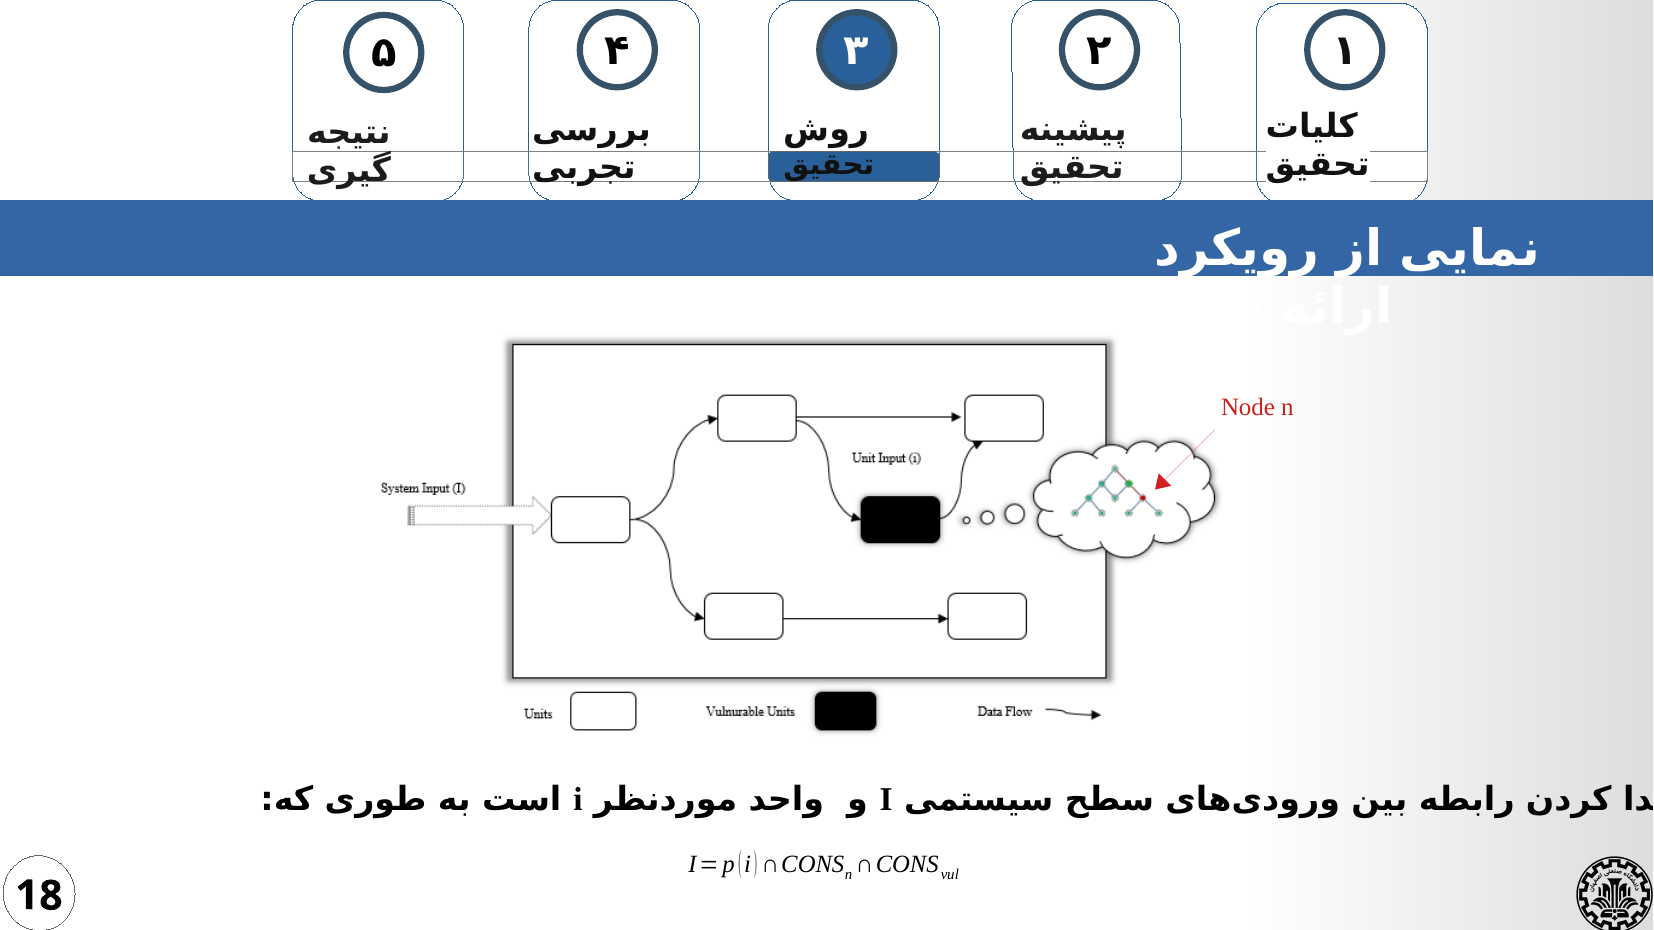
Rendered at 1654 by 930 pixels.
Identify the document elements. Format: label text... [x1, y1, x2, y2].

chart [686, 849, 961, 883]
text_box ۳ [819, 12, 895, 88]
text_box نتیجه گیری [292, 104, 488, 154]
text_box ۵ [346, 14, 422, 91]
text_box هدف ما پیدا کردن رابطه بین ورودی‌های سطح سیستمی I و واحد موردنظر i است به طوری که: [234, 772, 1371, 829]
text_box روش تحقیق [768, 101, 964, 151]
text_box پیشینه تحقیق [1005, 101, 1195, 151]
text_box 18 [3, 855, 76, 930]
text_box کلیات تحقیق [1250, 99, 1446, 148]
text_box نمایی از رویکرد ارائه شده [1140, 211, 1653, 377]
text_box بررسی تجربی [517, 101, 713, 151]
picture [375, 309, 1226, 745]
text_box ۴ [579, 12, 655, 88]
text_box ۲ [1061, 12, 1137, 88]
picture [1575, 855, 1653, 930]
text_box [1256, 3, 1428, 99]
text_box Node n [1200, 385, 1336, 466]
text_box [0, 148, 1653, 276]
text_box [1011, 0, 1181, 101]
text_box [292, 0, 464, 104]
text_box [528, 0, 700, 101]
text_box ۱ [1307, 12, 1383, 88]
text_box [768, 0, 940, 101]
